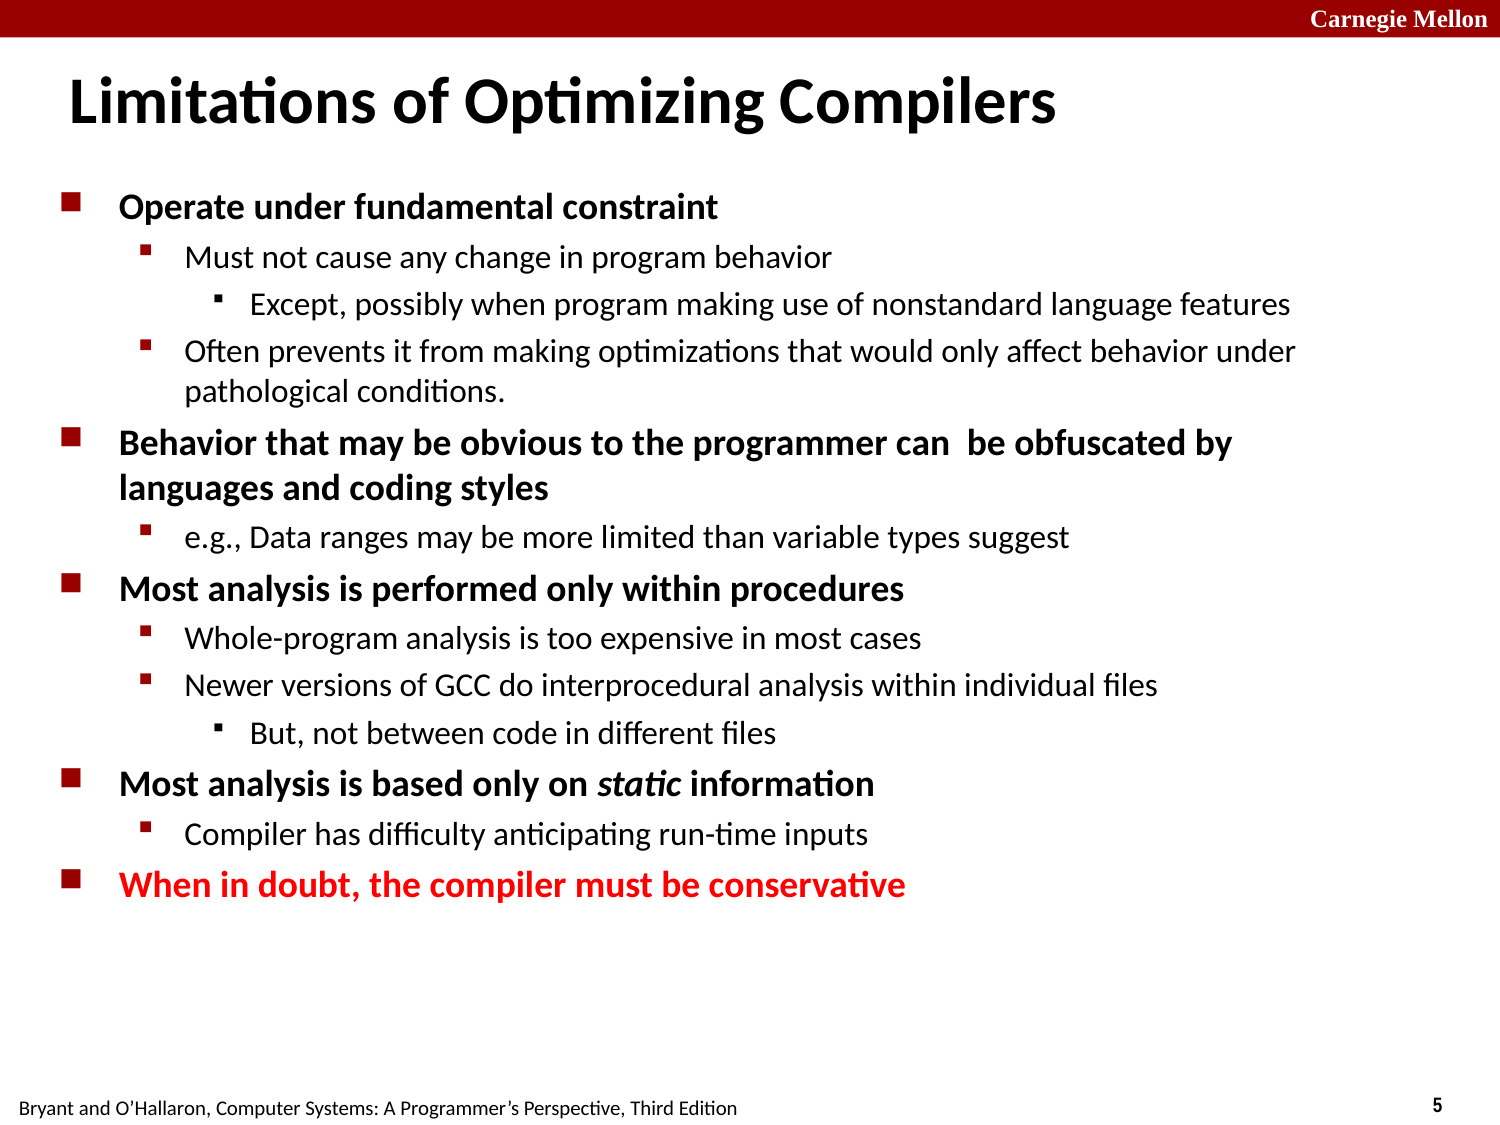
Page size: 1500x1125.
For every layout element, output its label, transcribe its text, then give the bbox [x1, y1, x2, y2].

title Limitations of Optimizing Compilers [55, 50, 1456, 144]
list Operate under fundamental constraint Must not cause any change in program behavior Except, possibly when program making use of nonstandard language features Often prevents it from making optimizations that would only affect behavior under pathological conditions. Behavior that may be obvious to the programmer can be obfuscated by languages and coding styles e.g., Data ranges may be more limited than variable types suggest Most analysis is performed only within procedures Whole-program analysis is too expensive in most cases Newer versions of GCC do interprocedural analysis within individual files But, not between code in different files Most analysis is based only on static information Compiler has difficulty anticipating run-time inputs When in doubt, the compiler must be conservative [47, 174, 1411, 1032]
